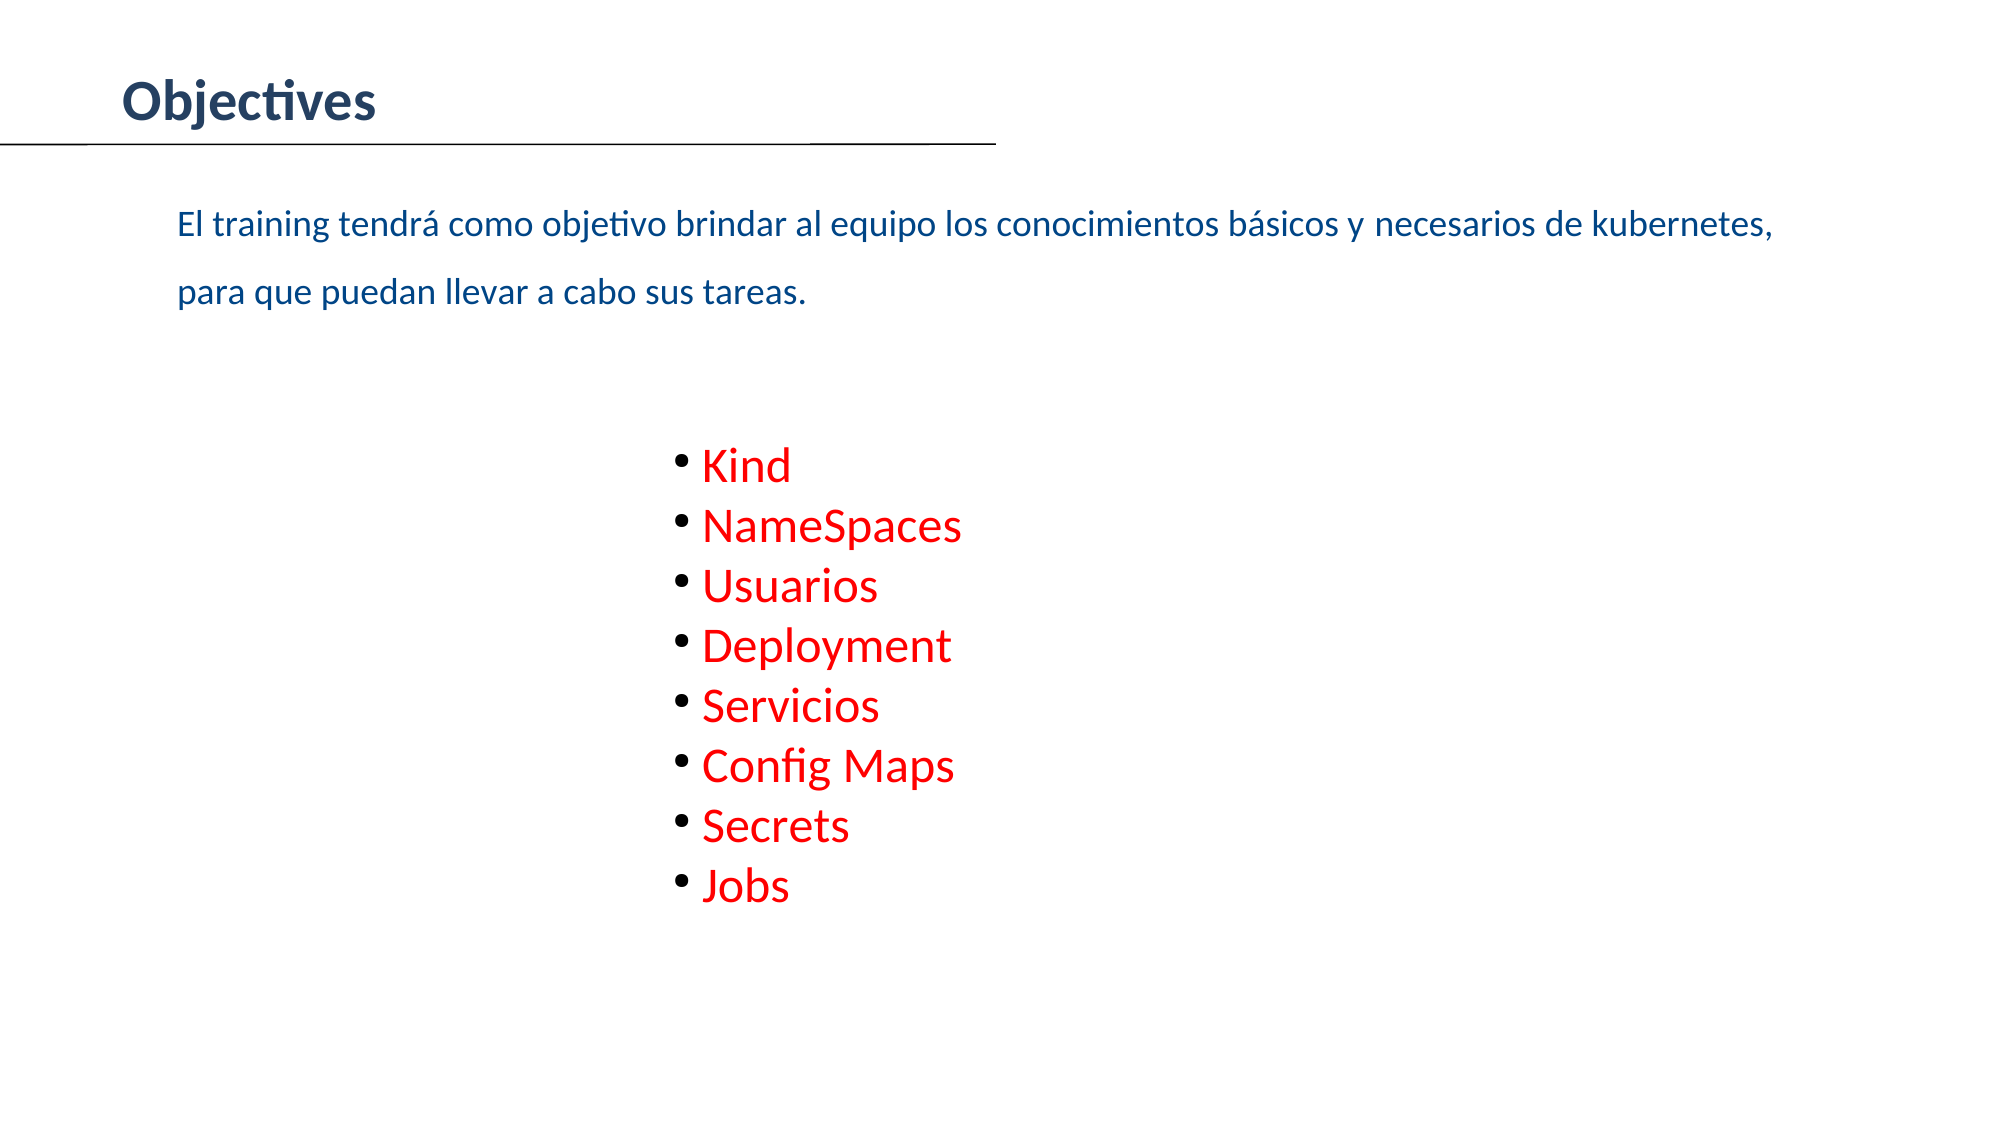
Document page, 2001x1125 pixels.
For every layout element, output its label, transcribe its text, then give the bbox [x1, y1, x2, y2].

text_box Objectives [108, 54, 1114, 141]
text_box Kind NameSpaces Usuarios Deployment Servicios Config Maps Secrets Jobs [658, 425, 1257, 947]
text_box El training tendrá como objetivo brindar al equipo los conocimientos básicos y necesarios de kubernetes, para que puedan llevar a cabo sus tareas. [162, 169, 1802, 321]
